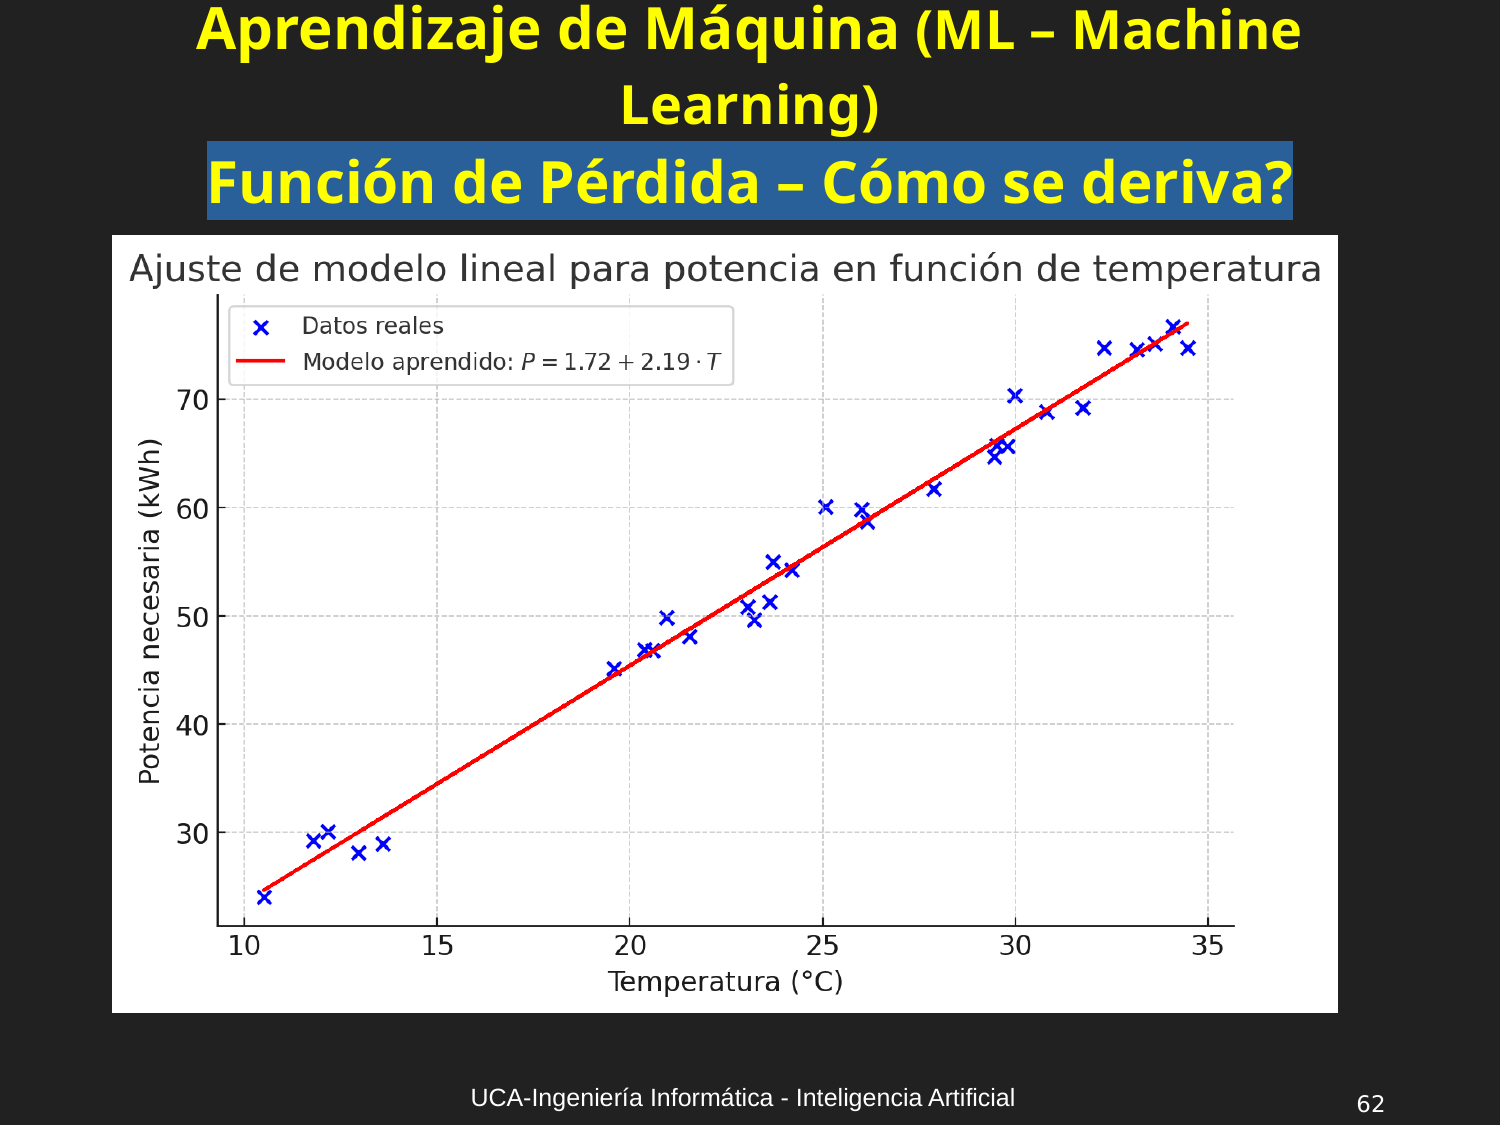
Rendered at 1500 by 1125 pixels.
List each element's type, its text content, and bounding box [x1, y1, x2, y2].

picture [112, 235, 1338, 1013]
title Aprendizaje de Máquina (ML – Machine Learning) Función de Pérdida – Cómo se deriva? [75, 45, 1425, 162]
